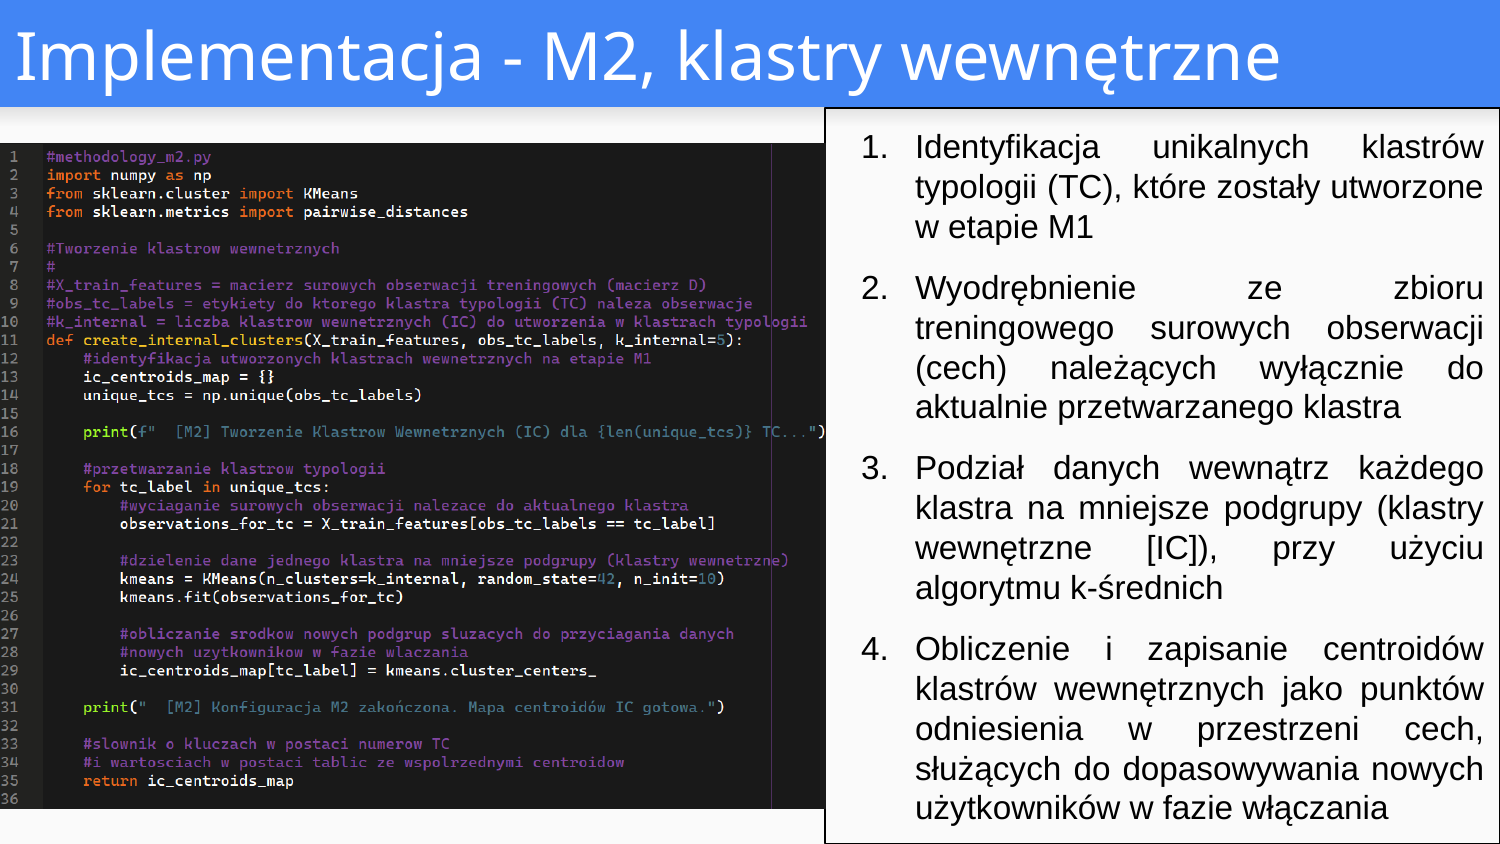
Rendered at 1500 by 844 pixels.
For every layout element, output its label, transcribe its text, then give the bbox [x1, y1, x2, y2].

title Implementacja - M2, klastry wewnętrzne [0, 0, 1448, 109]
text_box Identyfikacja unikalnych klastrów typologii (TC), które zostały utworzone w etapie M1 Wyodrębnienie ze zbioru treningowego surowych obserwacji (cech) należących wyłącznie do aktualnie przetwarzanego klastra Podział danych wewnątrz każdego klastra na mniejsze podgrupy (klastry wewnętrzne [IC]), przy użyciu algorytmu k-średnich Obliczenie i zapisanie centroidów klastrów wewnętrznych jako punktów odniesienia w przestrzeni cech, służących do dopasowywania nowych użytkowników w fazie włączania [825, 108, 1500, 844]
picture [0, 143, 826, 809]
